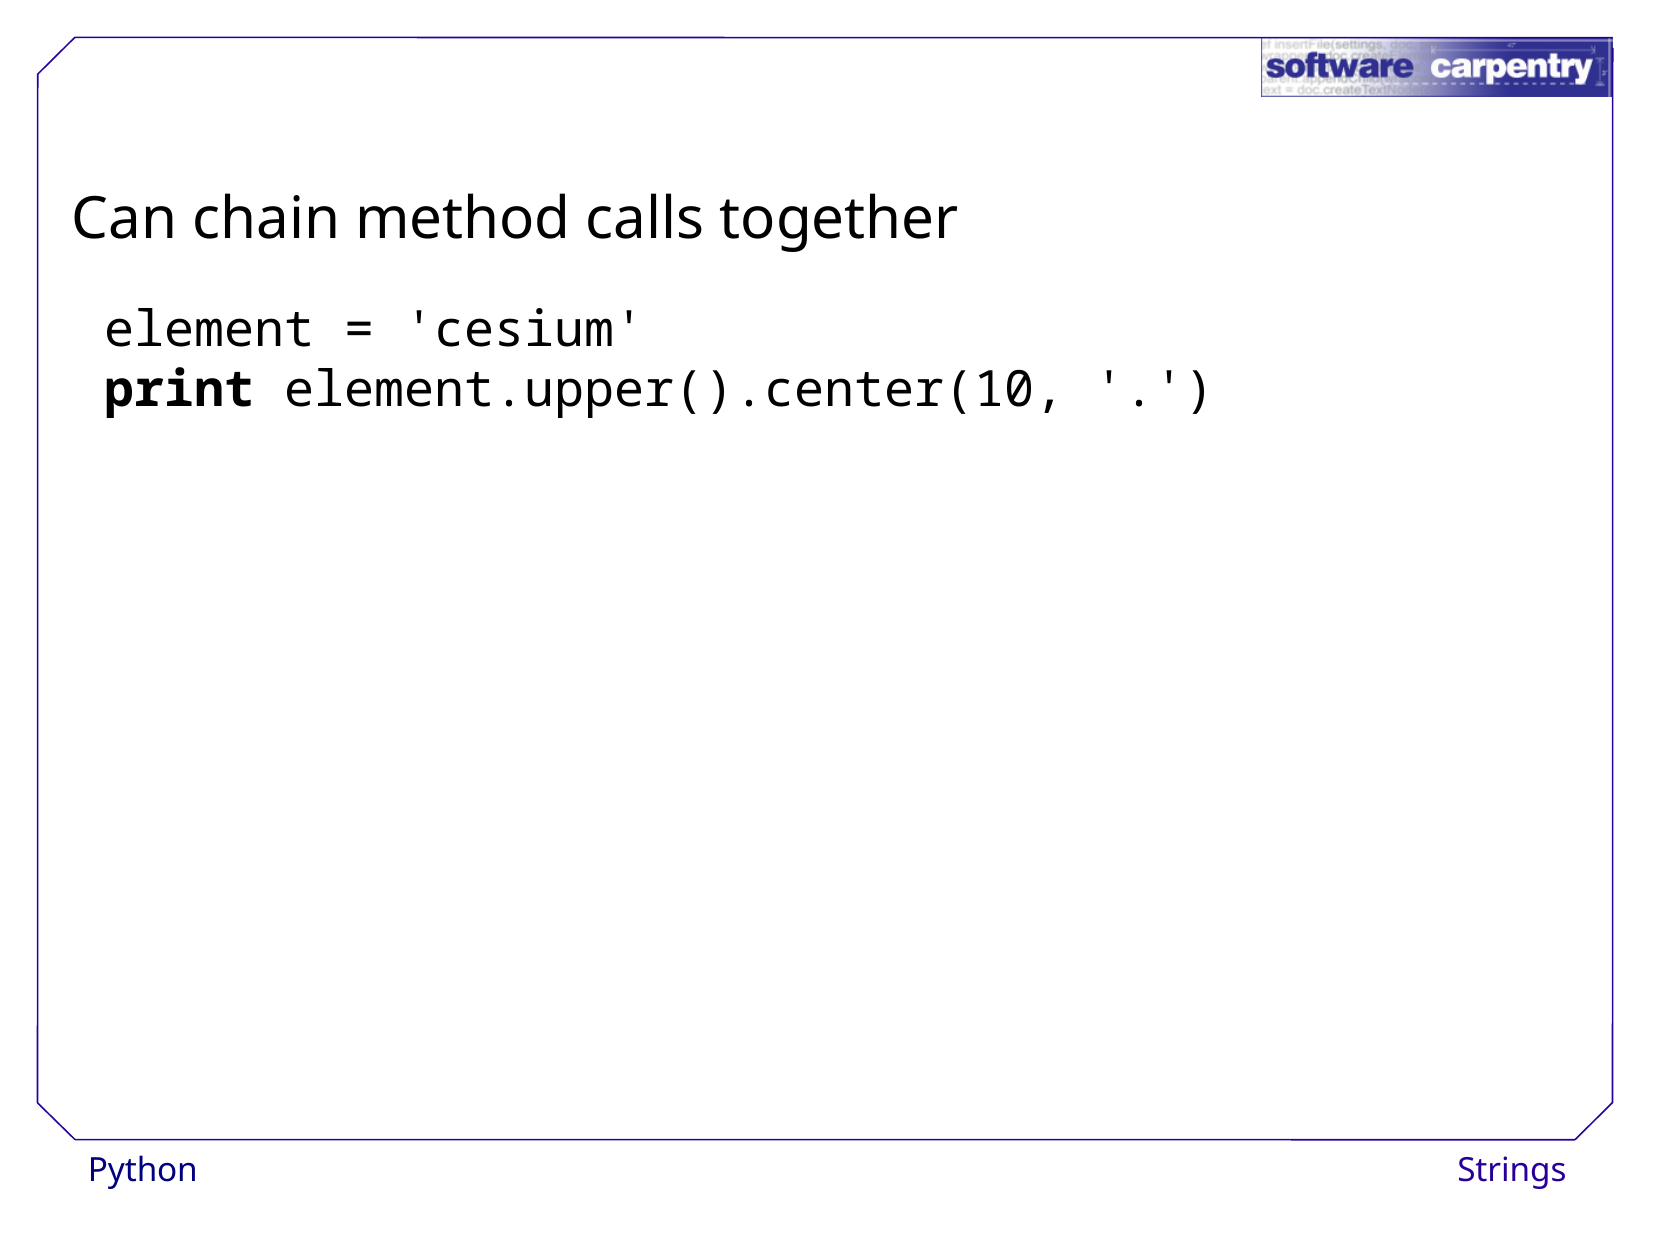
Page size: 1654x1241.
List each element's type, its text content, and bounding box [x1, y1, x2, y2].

text_box element = 'cesium' print element.upper().center(10, '.') [89, 289, 1593, 498]
text_box Can chain method calls together [56, 138, 1124, 259]
picture [1261, 39, 1613, 97]
